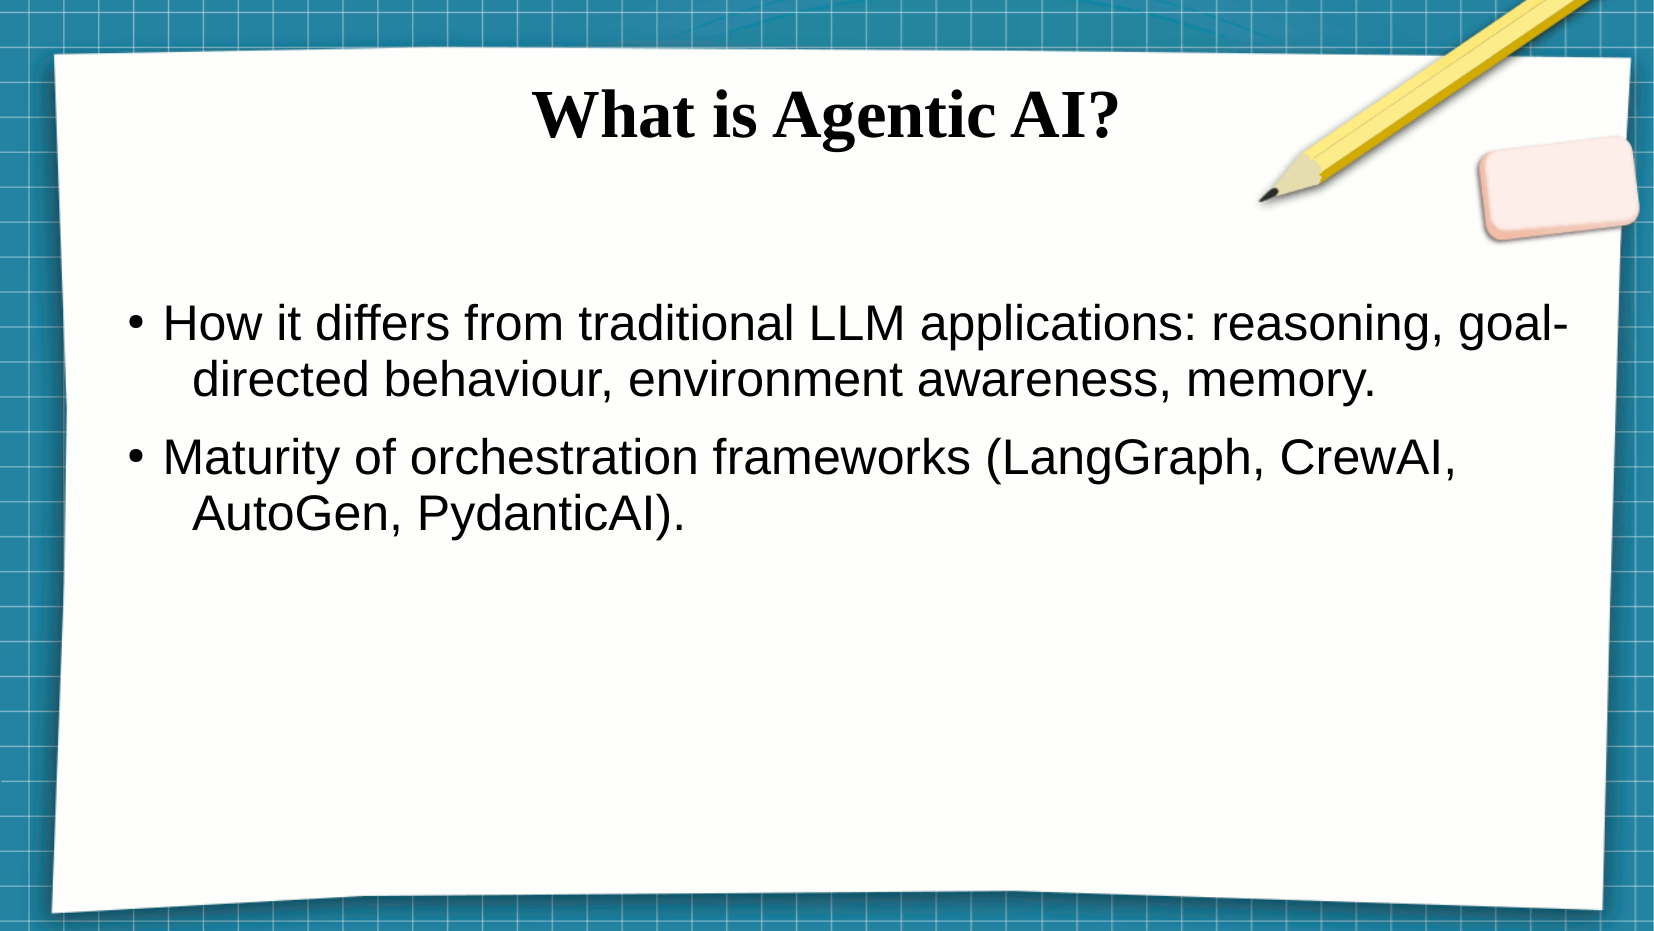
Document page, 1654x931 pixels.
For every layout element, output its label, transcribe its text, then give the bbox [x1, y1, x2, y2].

list How it differs from traditional LLM applications: reasoning, goal-directed behaviour, environment awareness, memory. Maturity of orchestration frameworks (LangGraph, CrewAI, AutoGen, PydanticAI). [82, 217, 1571, 758]
picture [0, 0, 1654, 931]
title What is Agentic AI? [82, 37, 1571, 193]
